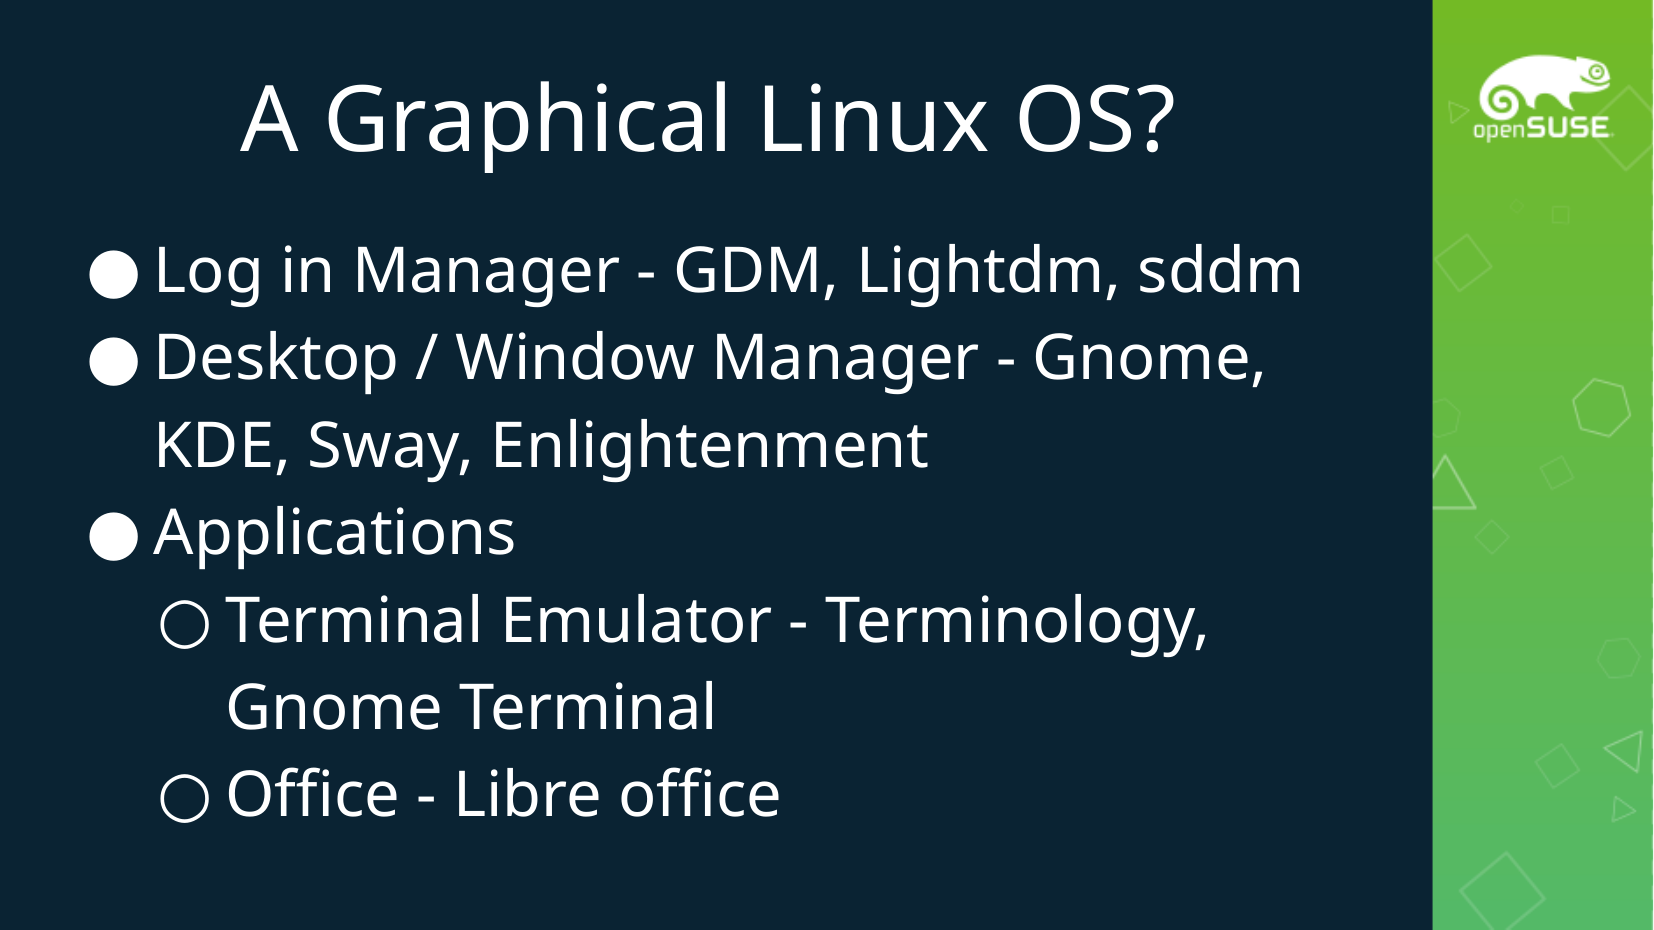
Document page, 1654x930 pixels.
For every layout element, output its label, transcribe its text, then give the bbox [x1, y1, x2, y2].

picture [0, 0, 1654, 930]
list Log in Manager - GDM, Lightdm, sddm Desktop / Window Manager - Gnome, KDE, Sway, Enlightenment Applications Terminal Emulator - Terminology, Gnome Terminal Office - Libre office [82, 217, 1335, 887]
title A Graphical Linux OS? [82, 37, 1335, 193]
